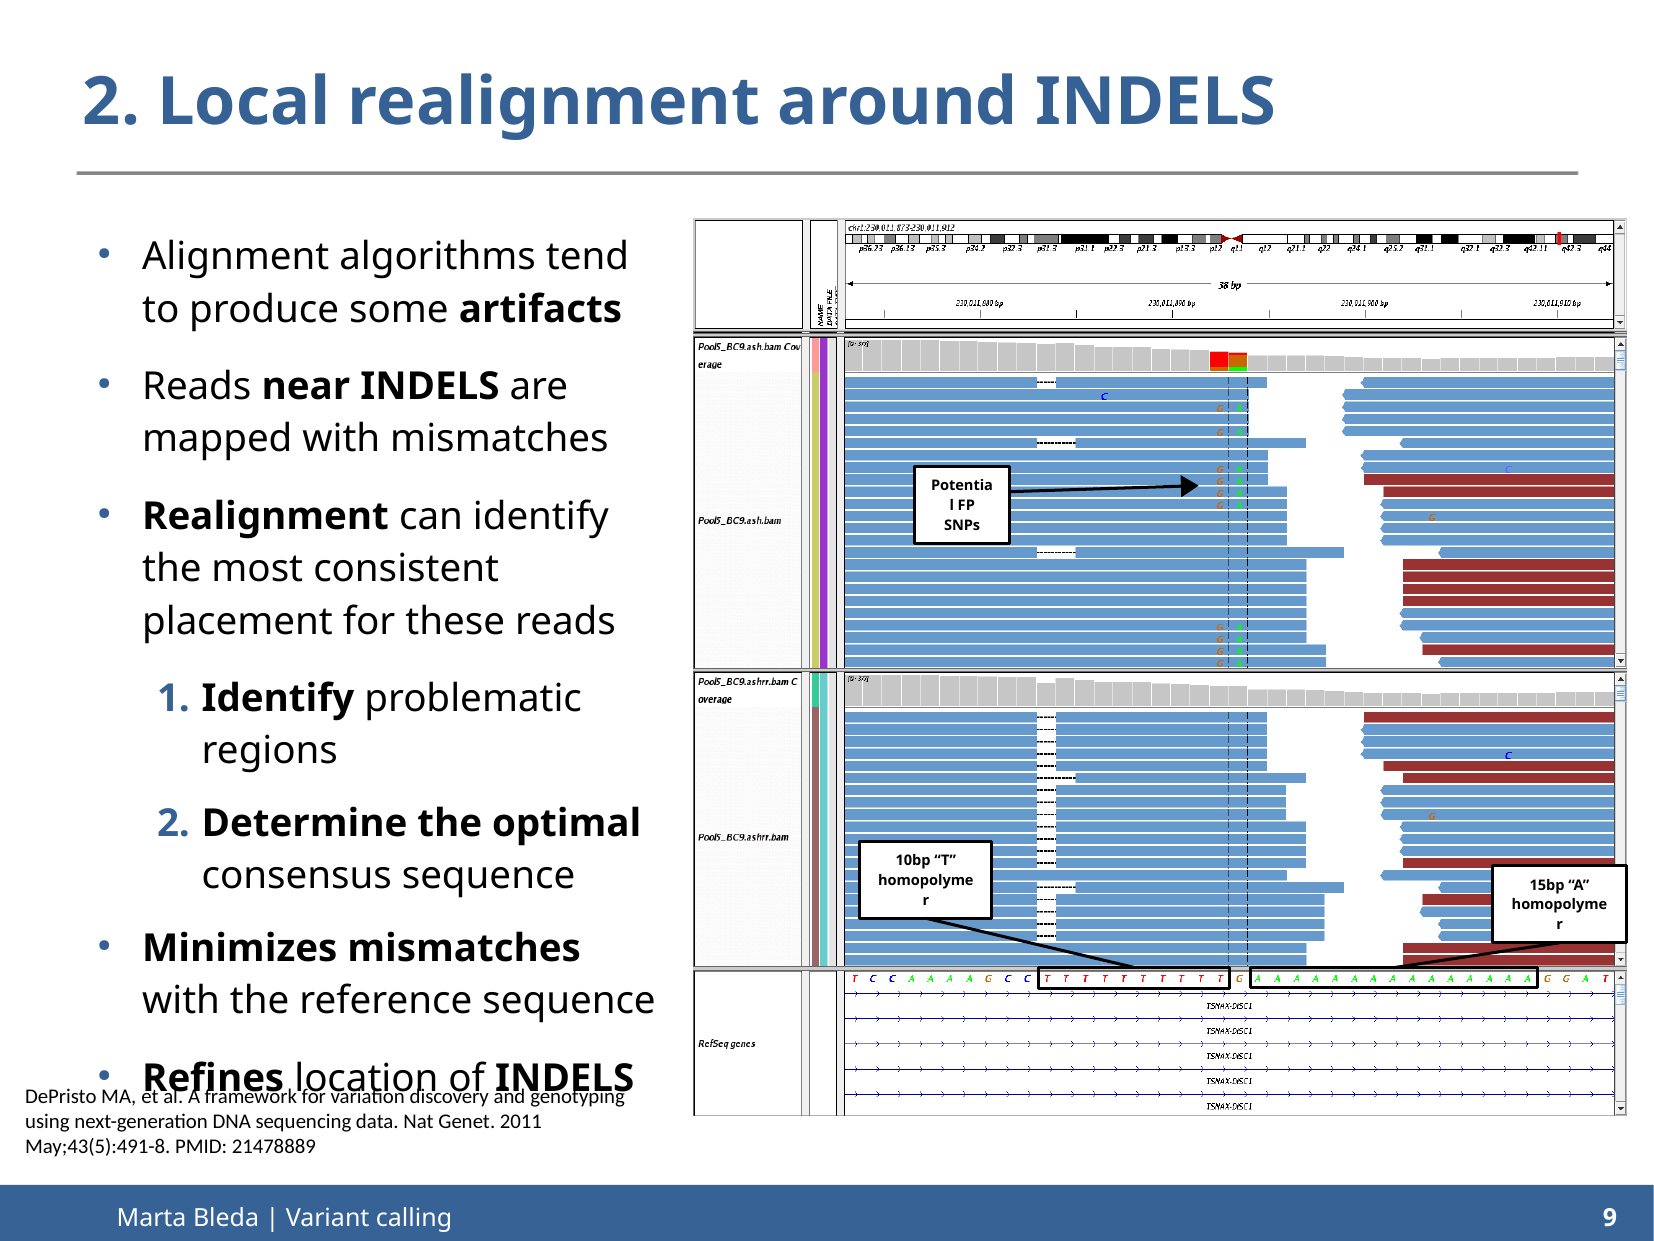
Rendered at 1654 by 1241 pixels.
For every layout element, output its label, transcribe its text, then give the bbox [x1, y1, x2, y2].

text_box DePristo MA, et al. A framework for variation discovery and genotyping using next-generation DNA sequencing data. Nat Genet. 2011 May;43(5):491-8. PMID: 21478889 [10, 1075, 646, 1165]
text_box 15bp “A” homopolymer [1492, 865, 1627, 917]
picture [693, 218, 1627, 1116]
picture [1252, 969, 1536, 986]
title 2. Local realignment around INDELS [82, 49, 1571, 148]
picture [74, 170, 1580, 175]
list Alignment algorithms tend to produce some artifacts Reads near INDELS are mapped with mismatches Realignment can identify the most consistent placement for these reads Identify problematic regions Determine the optimal consensus sequence Minimizes mismatches with the reference sequence Refines location of INDELS [82, 228, 665, 1146]
text_box 10bp “T” homopolymer [859, 841, 992, 893]
text_box Potential FP SNPs [914, 466, 1010, 518]
